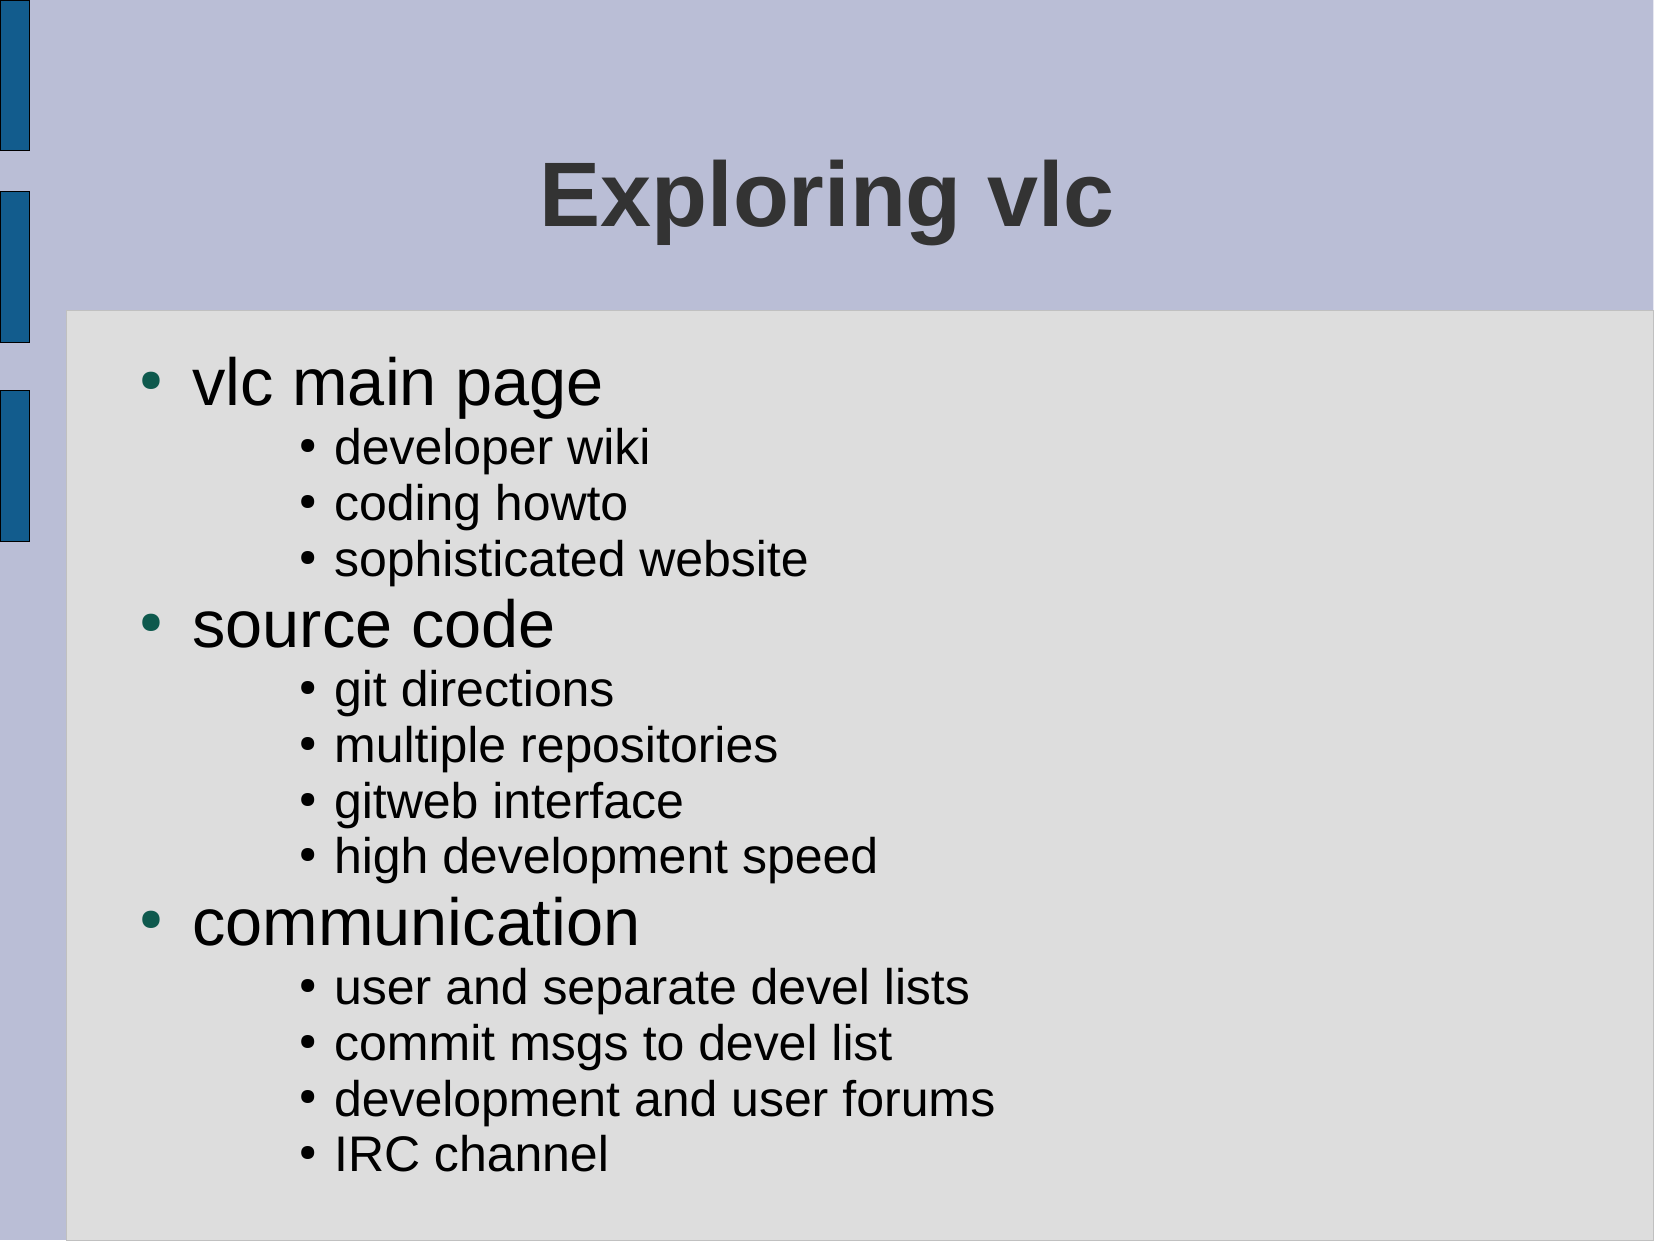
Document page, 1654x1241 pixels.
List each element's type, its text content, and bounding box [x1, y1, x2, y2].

title Exploring vlc [121, 98, 1534, 291]
list vlc main page developer wiki coding howto sophisticated website source code git directions multiple repositories gitweb interface high development speed communication user and separate devel lists commit msgs to devel list development and user forums IRC channel [121, 344, 1534, 1183]
